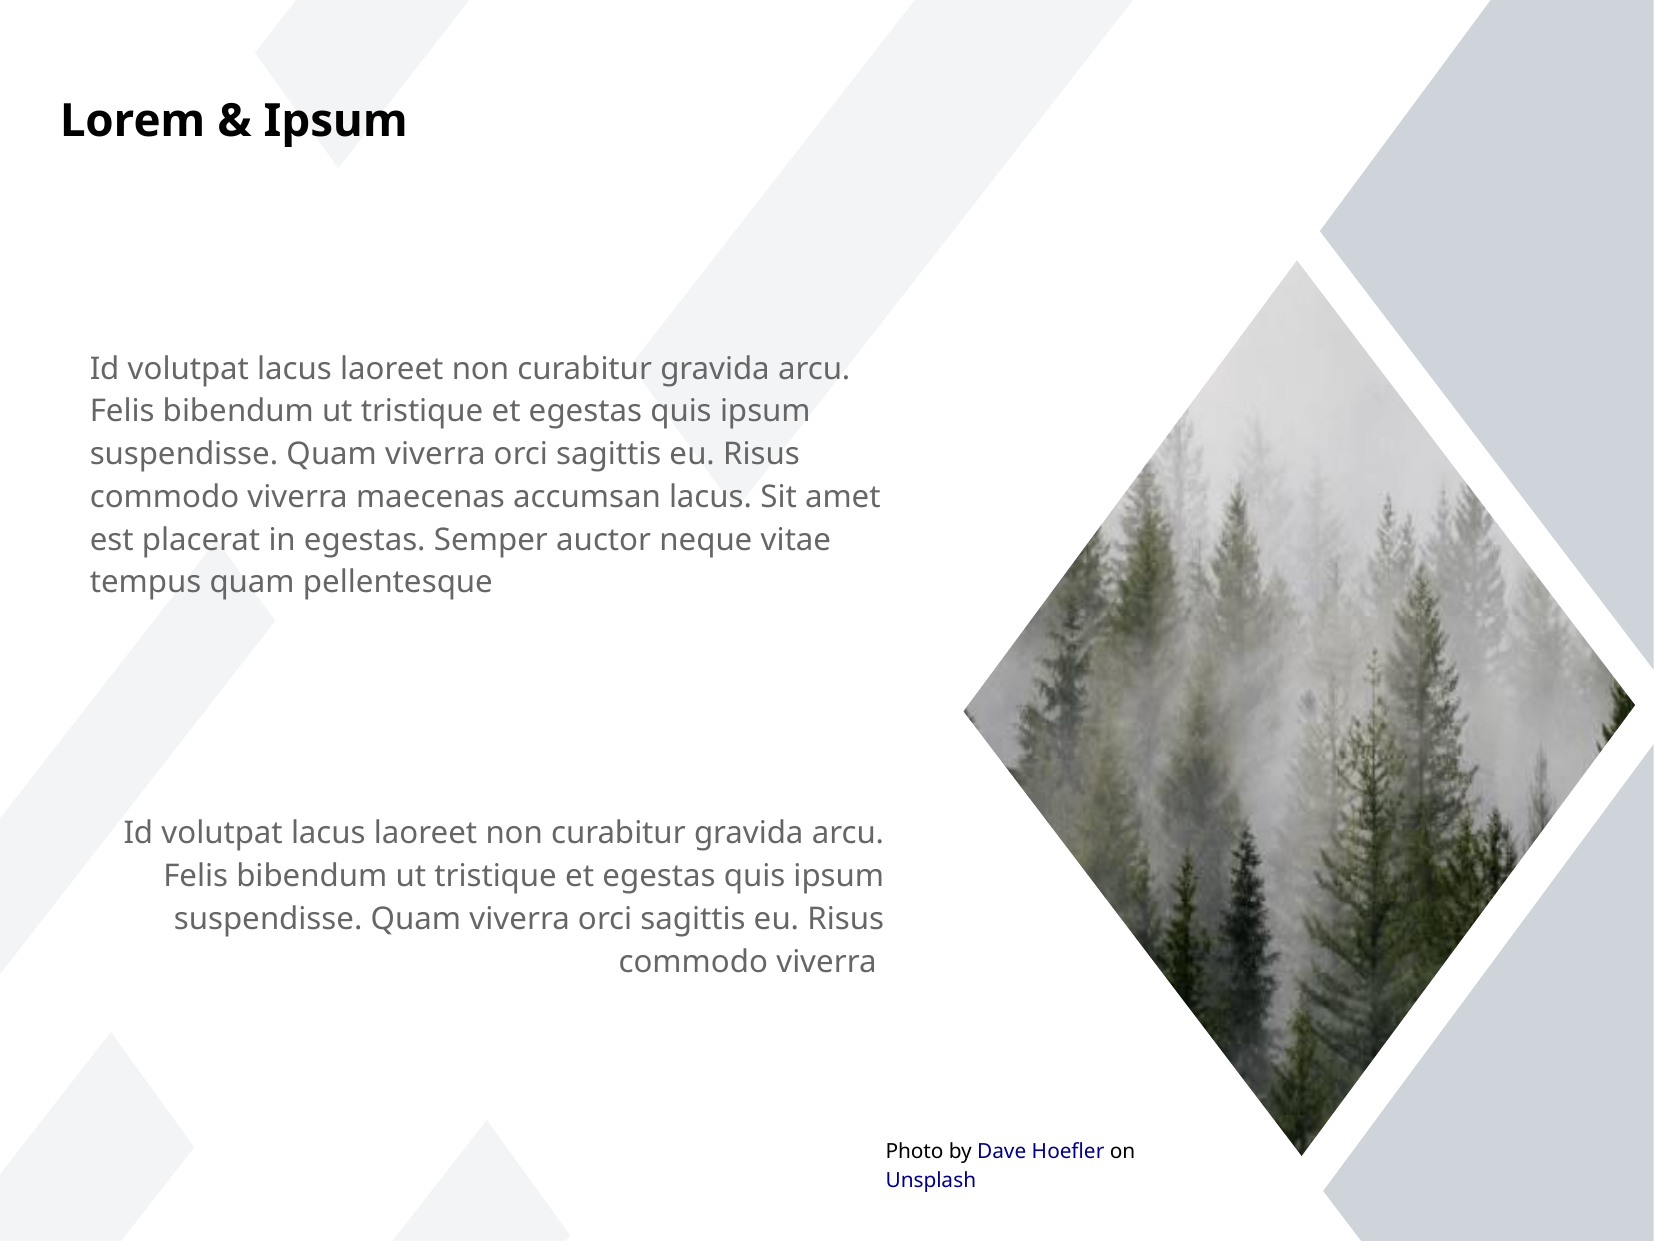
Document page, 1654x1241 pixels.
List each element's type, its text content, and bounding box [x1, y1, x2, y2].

text_box Id volutpat lacus laoreet non curabitur gravida arcu. Felis bibendum ut tristique et egestas quis ipsum suspendisse. Quam viverra orci sagittis eu. Risus commodo viverra maecenas accumsan lacus. Sit amet est placerat in egestas. Semper auctor neque vitae tempus quam pellentesque [75, 338, 916, 701]
text_box Lorem & Ipsum [45, 79, 631, 184]
text_box Photo by Dave Hoefler on Unsplash [870, 1129, 1231, 1225]
text_box [963, 260, 1636, 1156]
text_box Id volutpat lacus laoreet non curabitur gravida arcu. Felis bibendum ut tristique et egestas quis ipsum suspendisse. Quam viverra orci sagittis eu. Risus commodo viverra [60, 802, 901, 1051]
